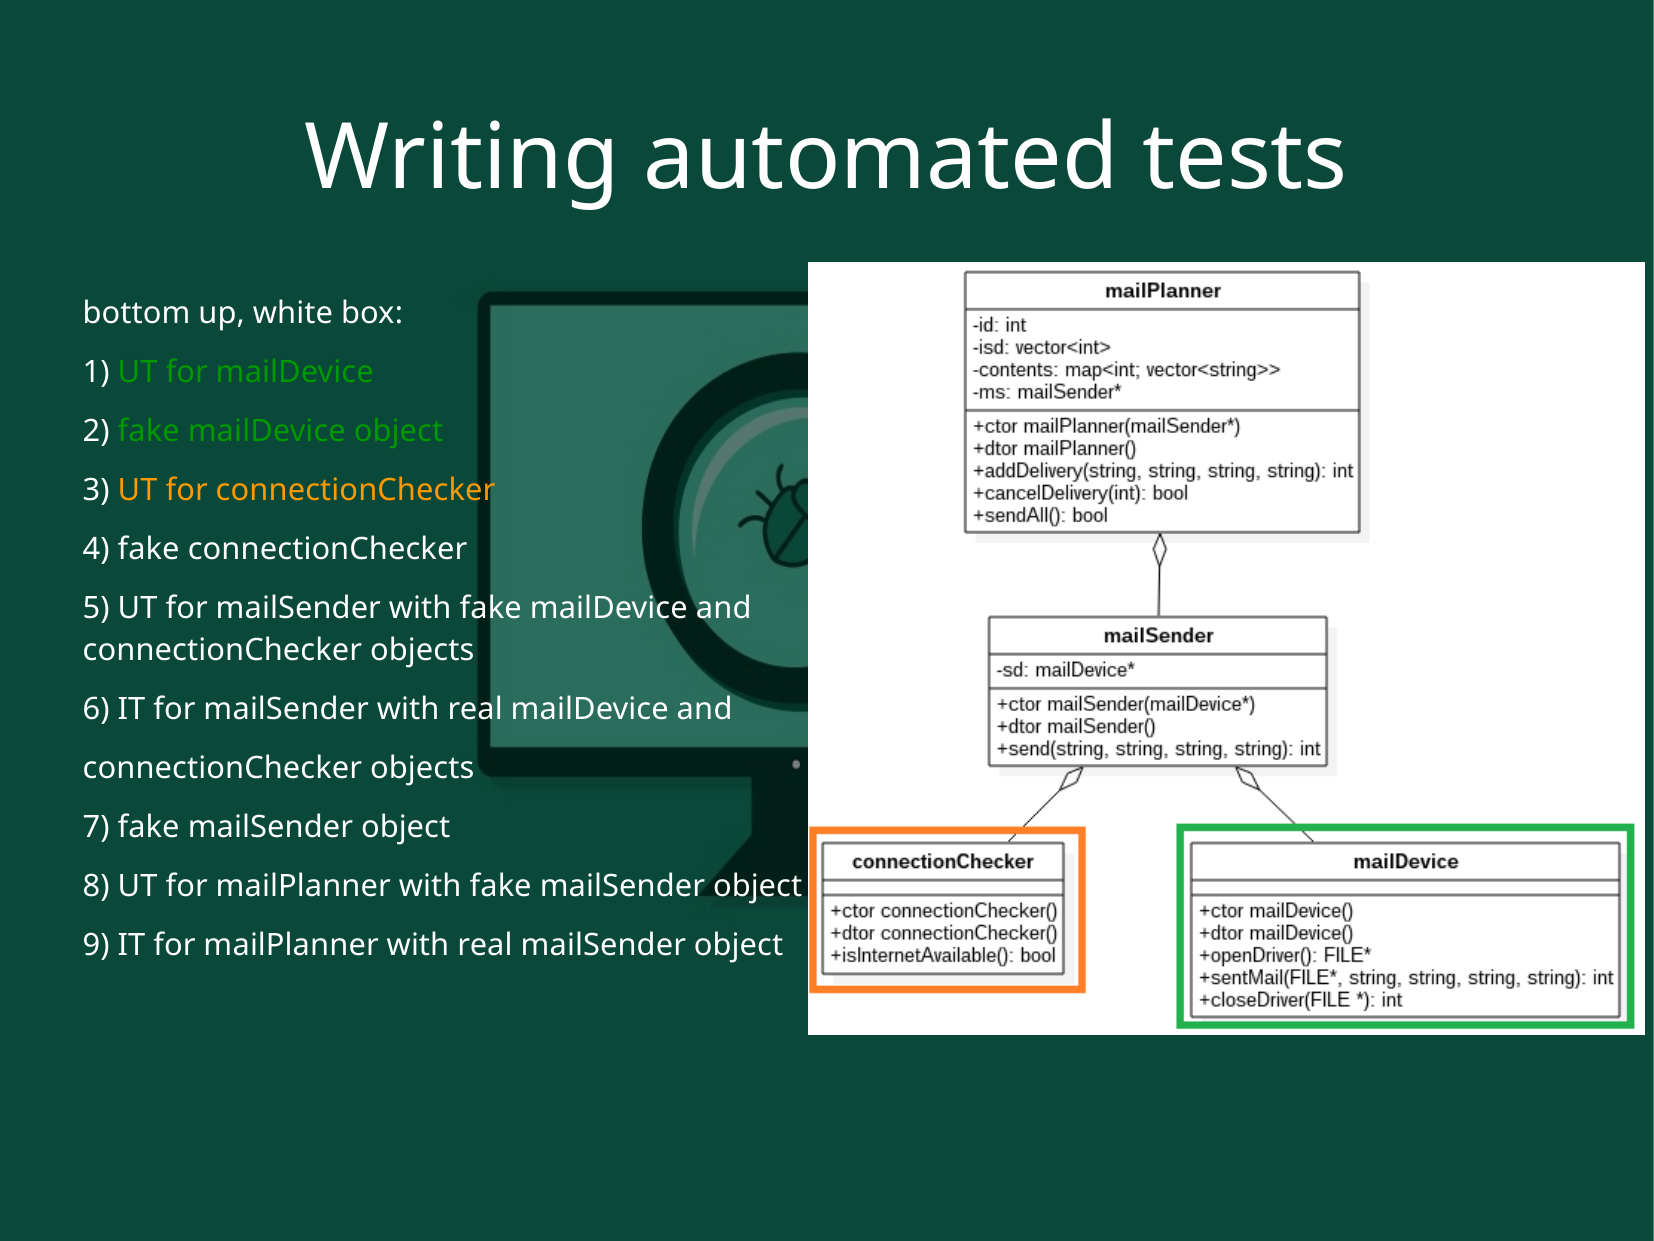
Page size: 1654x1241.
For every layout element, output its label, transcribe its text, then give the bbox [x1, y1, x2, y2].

list bottom up, white box: 1) UT for mailDevice 2) fake mailDevice object 3) UT for connectionChecker 4) fake connectionChecker 5) UT for mailSender with fake mailDevice and connectionChecker objects 6) IT for mailSender with real mailDevice and connectionChecker objects 7) fake mailSender object 8) UT for mailPlanner with fake mailSender object 9) IT for mailPlanner with real mailSender object [82, 290, 808, 1010]
title Writing automated tests [82, 49, 1571, 257]
picture [0, 0, 1654, 1241]
